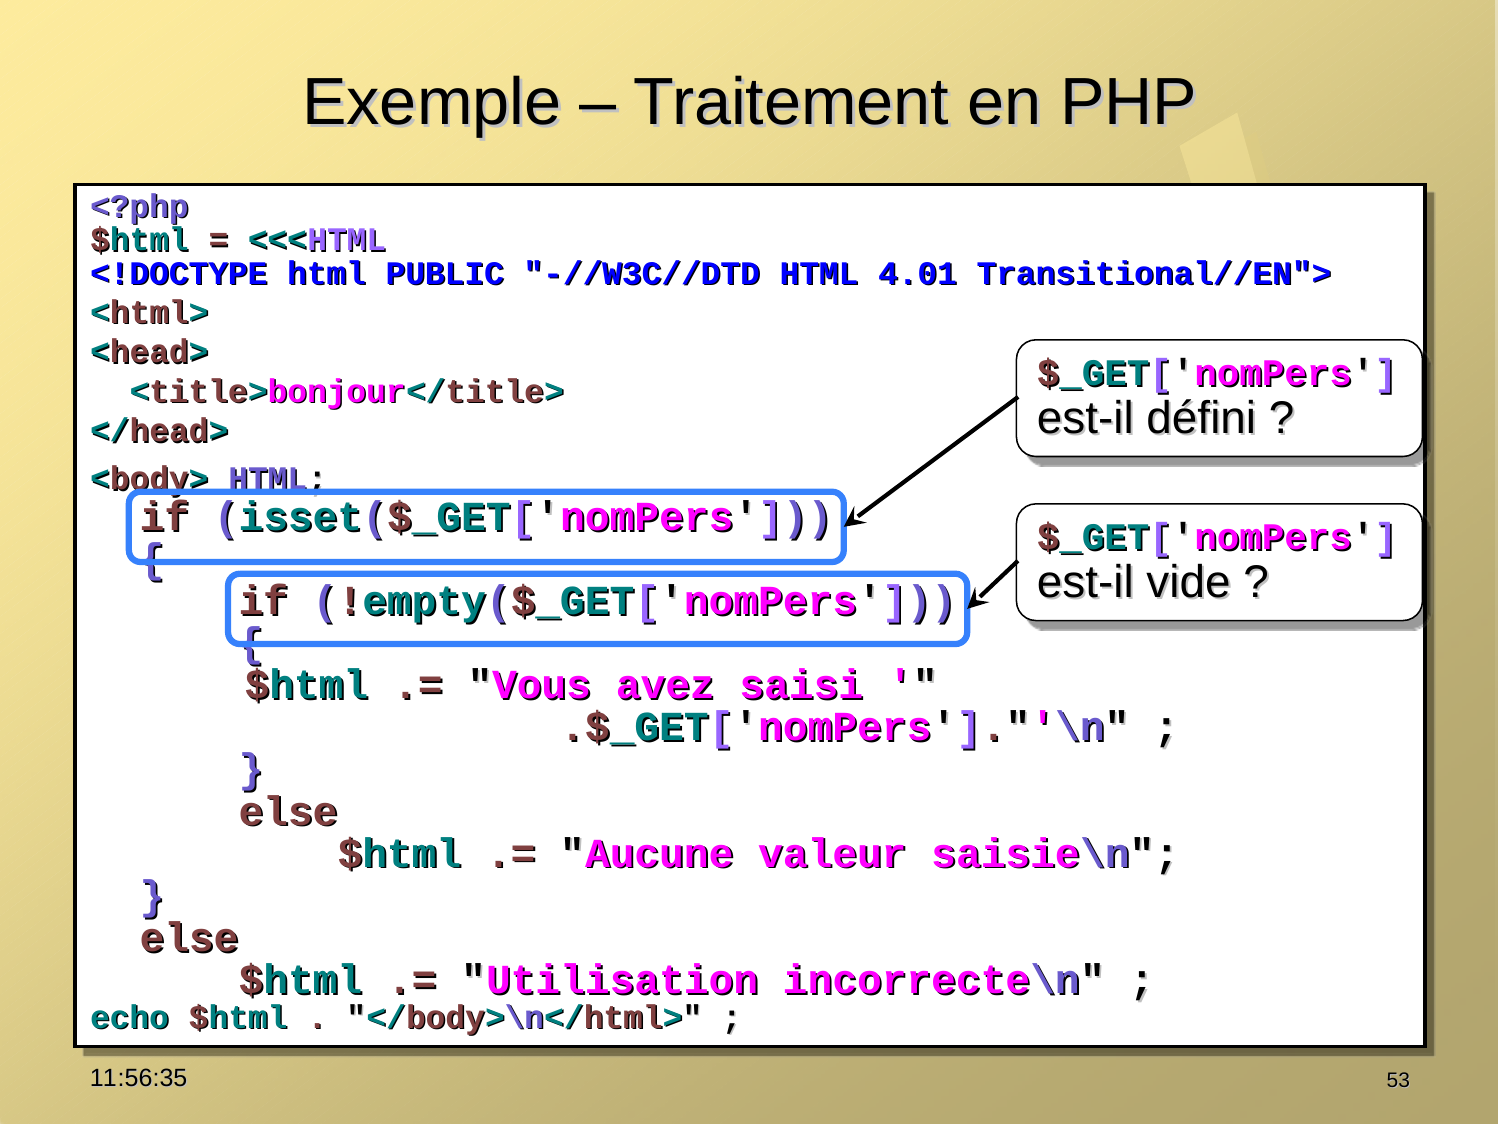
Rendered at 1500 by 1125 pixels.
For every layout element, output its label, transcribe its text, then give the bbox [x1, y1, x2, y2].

text_box 18:45:30 [74, 1058, 426, 1100]
text_box $_GET['nomPers'] est-il vide ? [1016, 503, 1423, 621]
list <?php $html = <<<HTML <!DOCTYPE html PUBLIC "-//W3C//DTD HTML 4.01 Transitional//EN"> <html> <head> <title>bonjour</title> </head> <body> HTML; if (isset($_GET['nomPers'])) { if (!empty($_GET['nomPers'])) { $html .= "Vous avez saisi '" .$_GET['nomPers']."'\n" ; } else $html .= "Aucune valeur saisie\n"; } else $html .= "Utilisation incorrecte\n" ; echo $html . "</body>\n</html>" ; [75, 184, 1426, 1047]
text_box $_GET['nomPers'] est-il défini ? [1016, 339, 1423, 457]
title Exemple – Traitement en PHP [75, 45, 1426, 152]
text_box <numéro> [1074, 1058, 1426, 1100]
